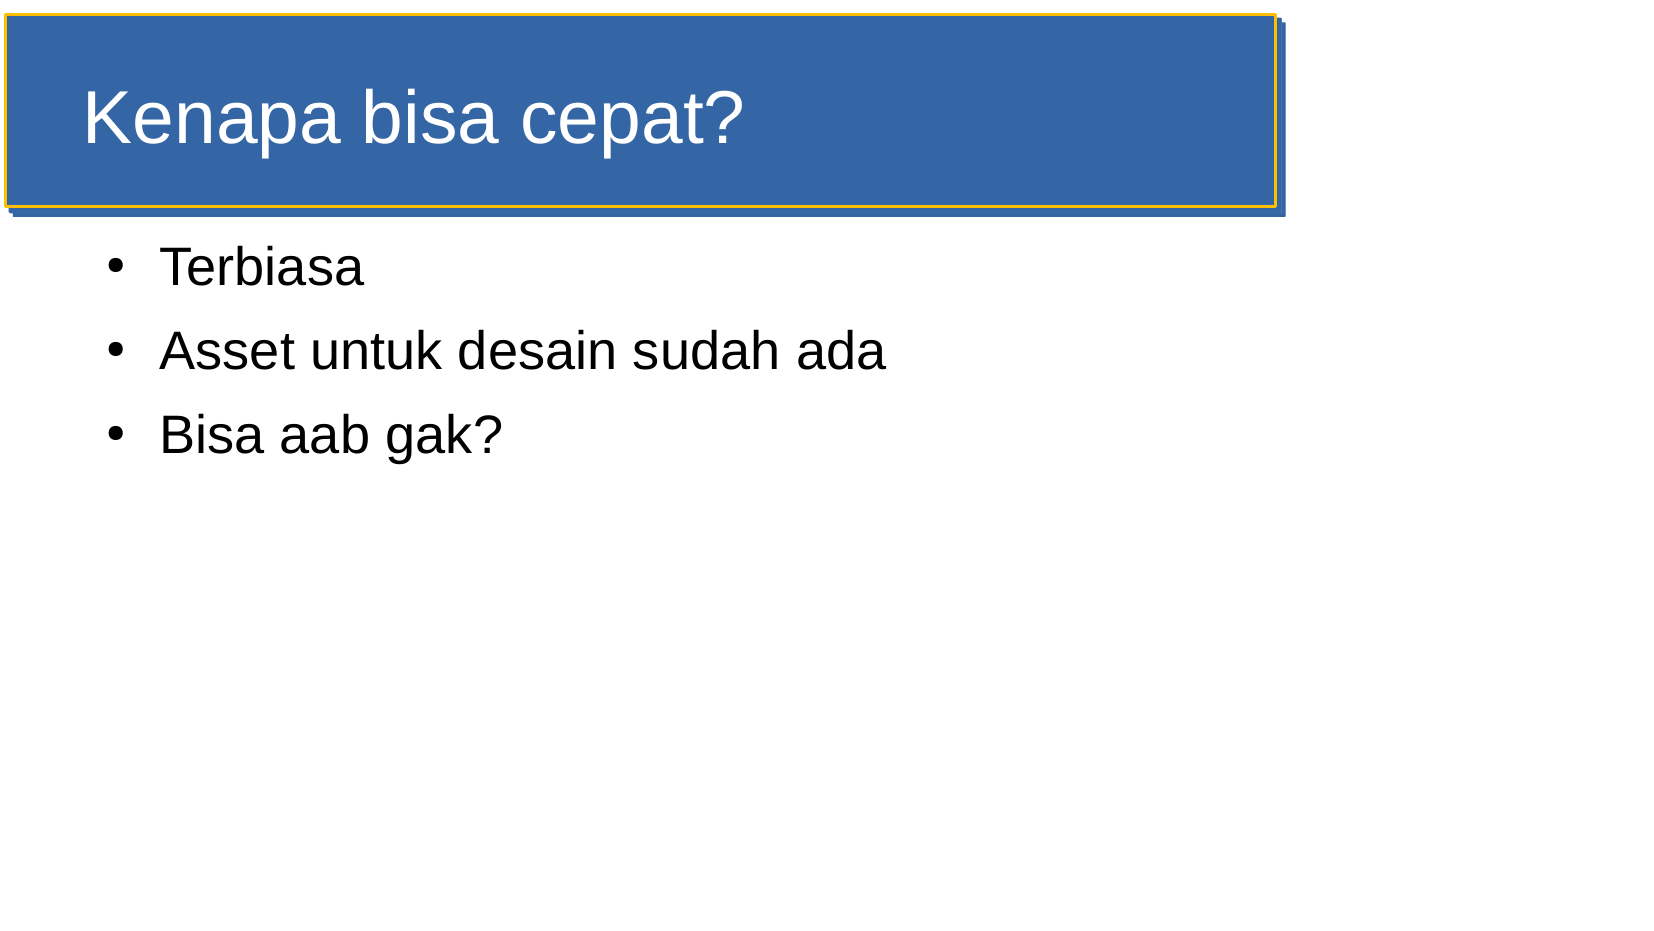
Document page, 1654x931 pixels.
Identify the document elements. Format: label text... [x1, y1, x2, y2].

title Kenapa bisa cepat? [82, 44, 1235, 192]
list Terbiasa Asset untuk desain sudah ada Bisa aab gak? [88, 236, 1565, 798]
